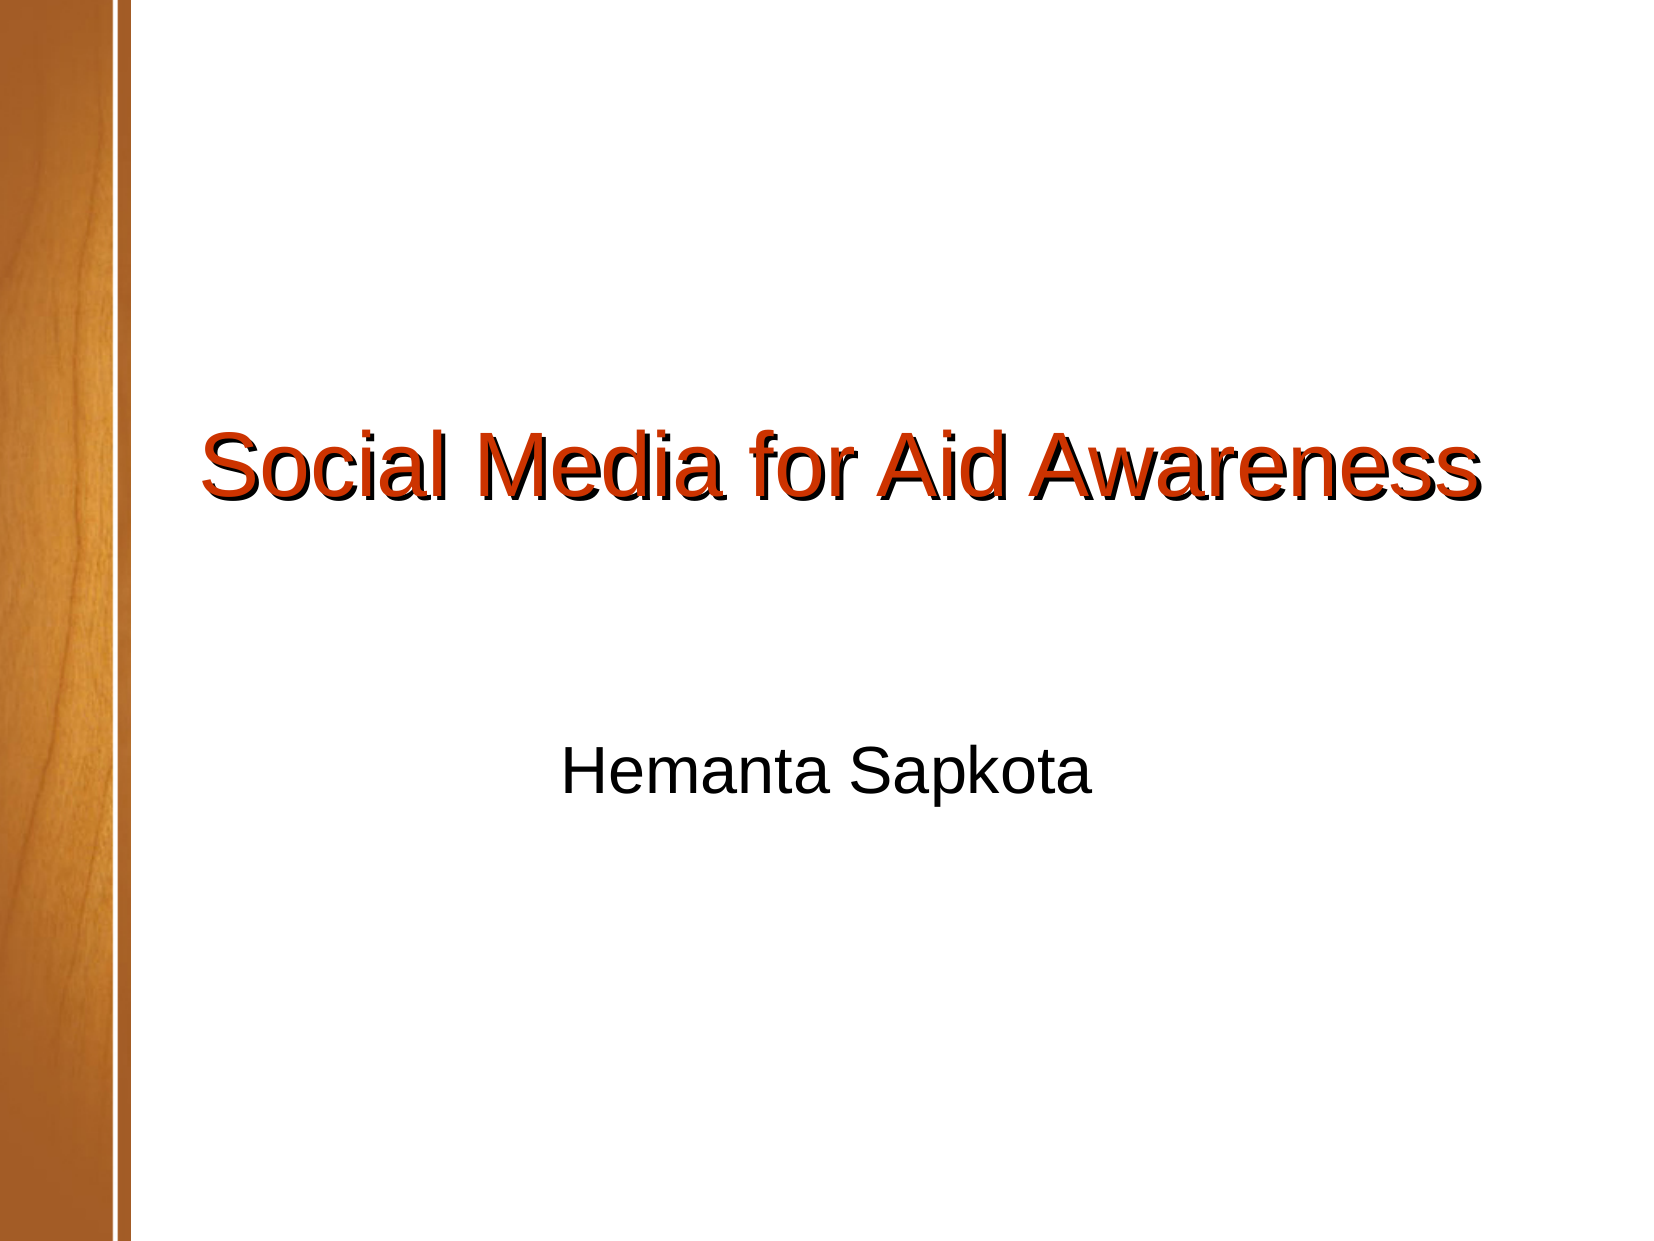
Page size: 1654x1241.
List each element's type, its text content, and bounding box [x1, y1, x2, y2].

subtitle Hemanta Sapkota [247, 649, 1407, 966]
picture [0, 0, 131, 1241]
title Social Media for Aid Awareness [150, 331, 1531, 598]
